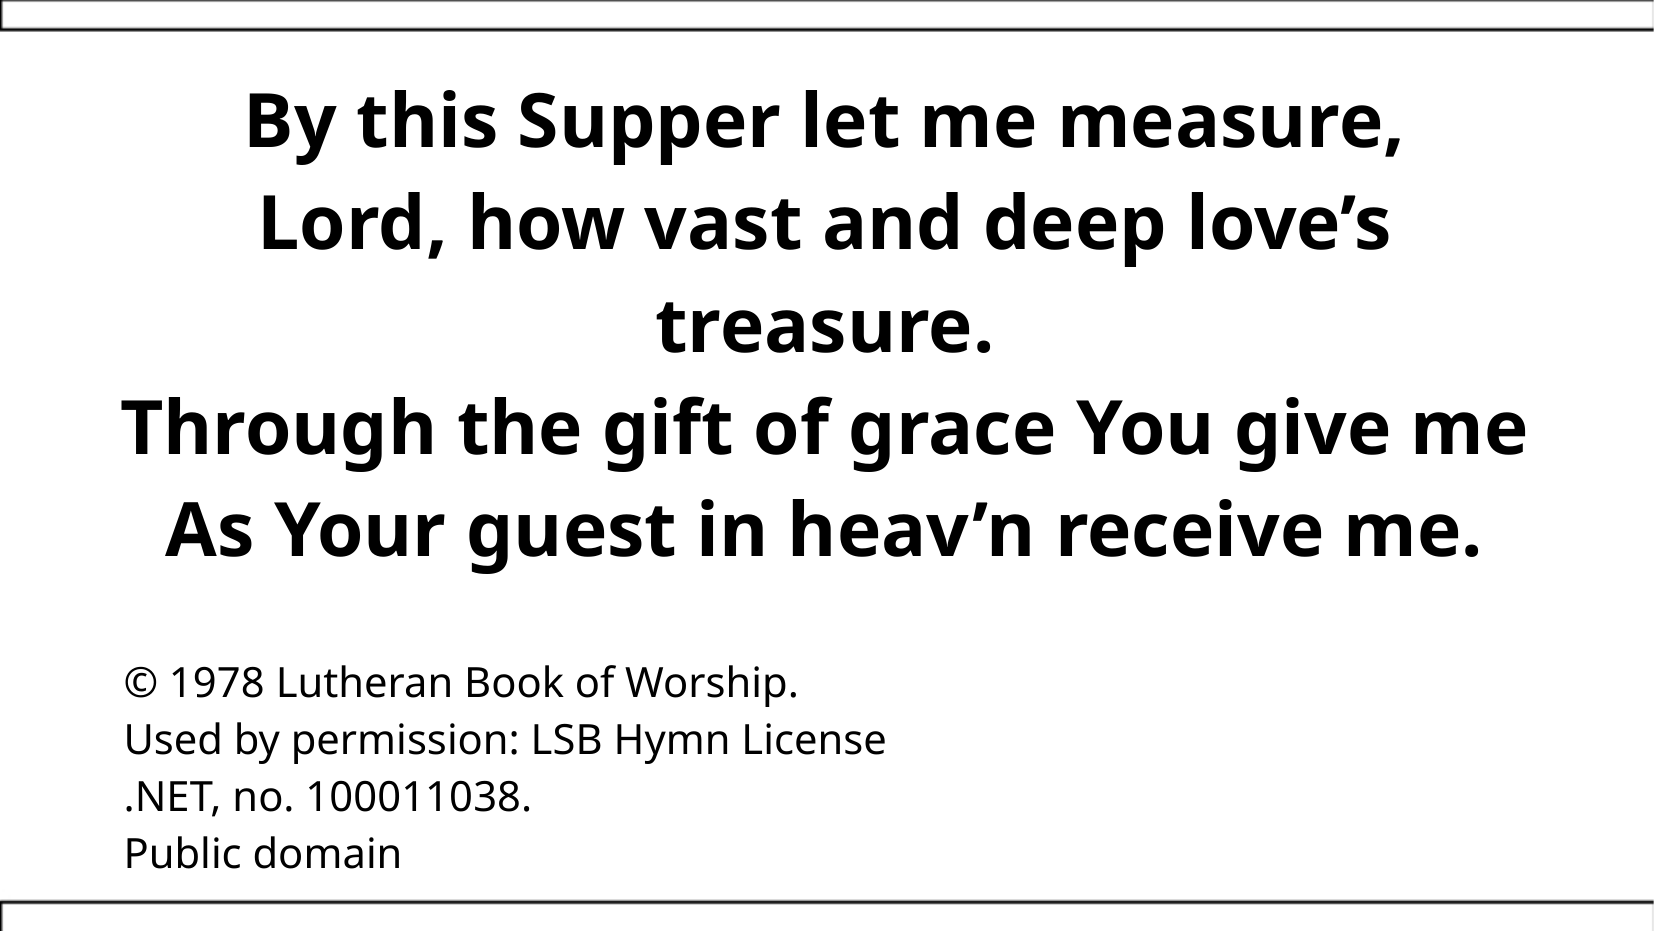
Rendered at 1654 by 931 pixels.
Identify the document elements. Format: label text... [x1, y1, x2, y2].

text_box By this Supper let me measure, Lord, how vast and deep love’s treasure. Through the gift of grace You give me As Your guest in heav’n receive me. © 1978 Lutheran Book of Worship. Used by permission: LSB Hymn License .NET, no. 100011038. Public domain [90, 60, 1561, 769]
picture [0, 0, 1654, 931]
